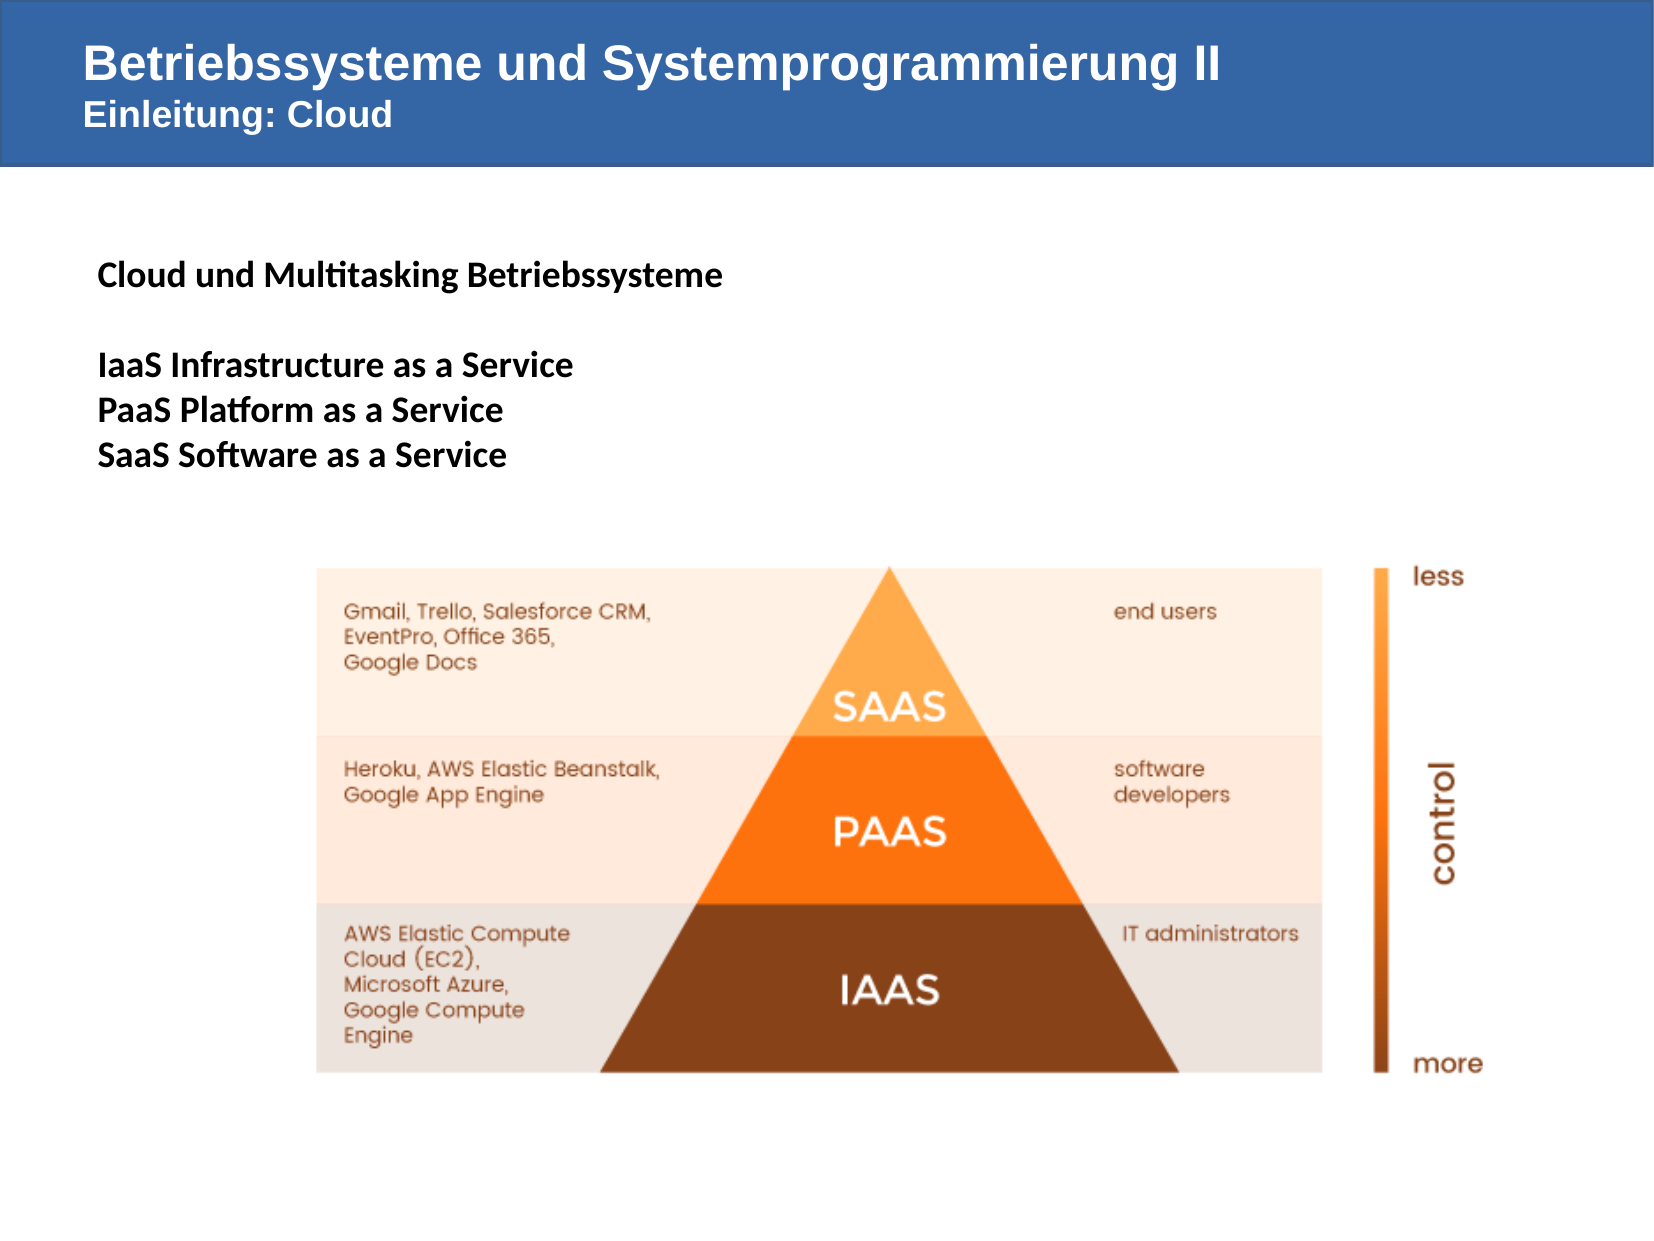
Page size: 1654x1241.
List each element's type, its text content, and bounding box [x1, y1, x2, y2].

text_box Cloud und Multitasking Betriebssysteme IaaS Infrastructure as a Service PaaS Platform as a Service SaaS Software as a Service [82, 242, 1548, 483]
title Betriebssysteme und Systemprogrammierung II Einleitung: Cloud [82, 0, 1571, 187]
picture [271, 519, 1506, 1121]
